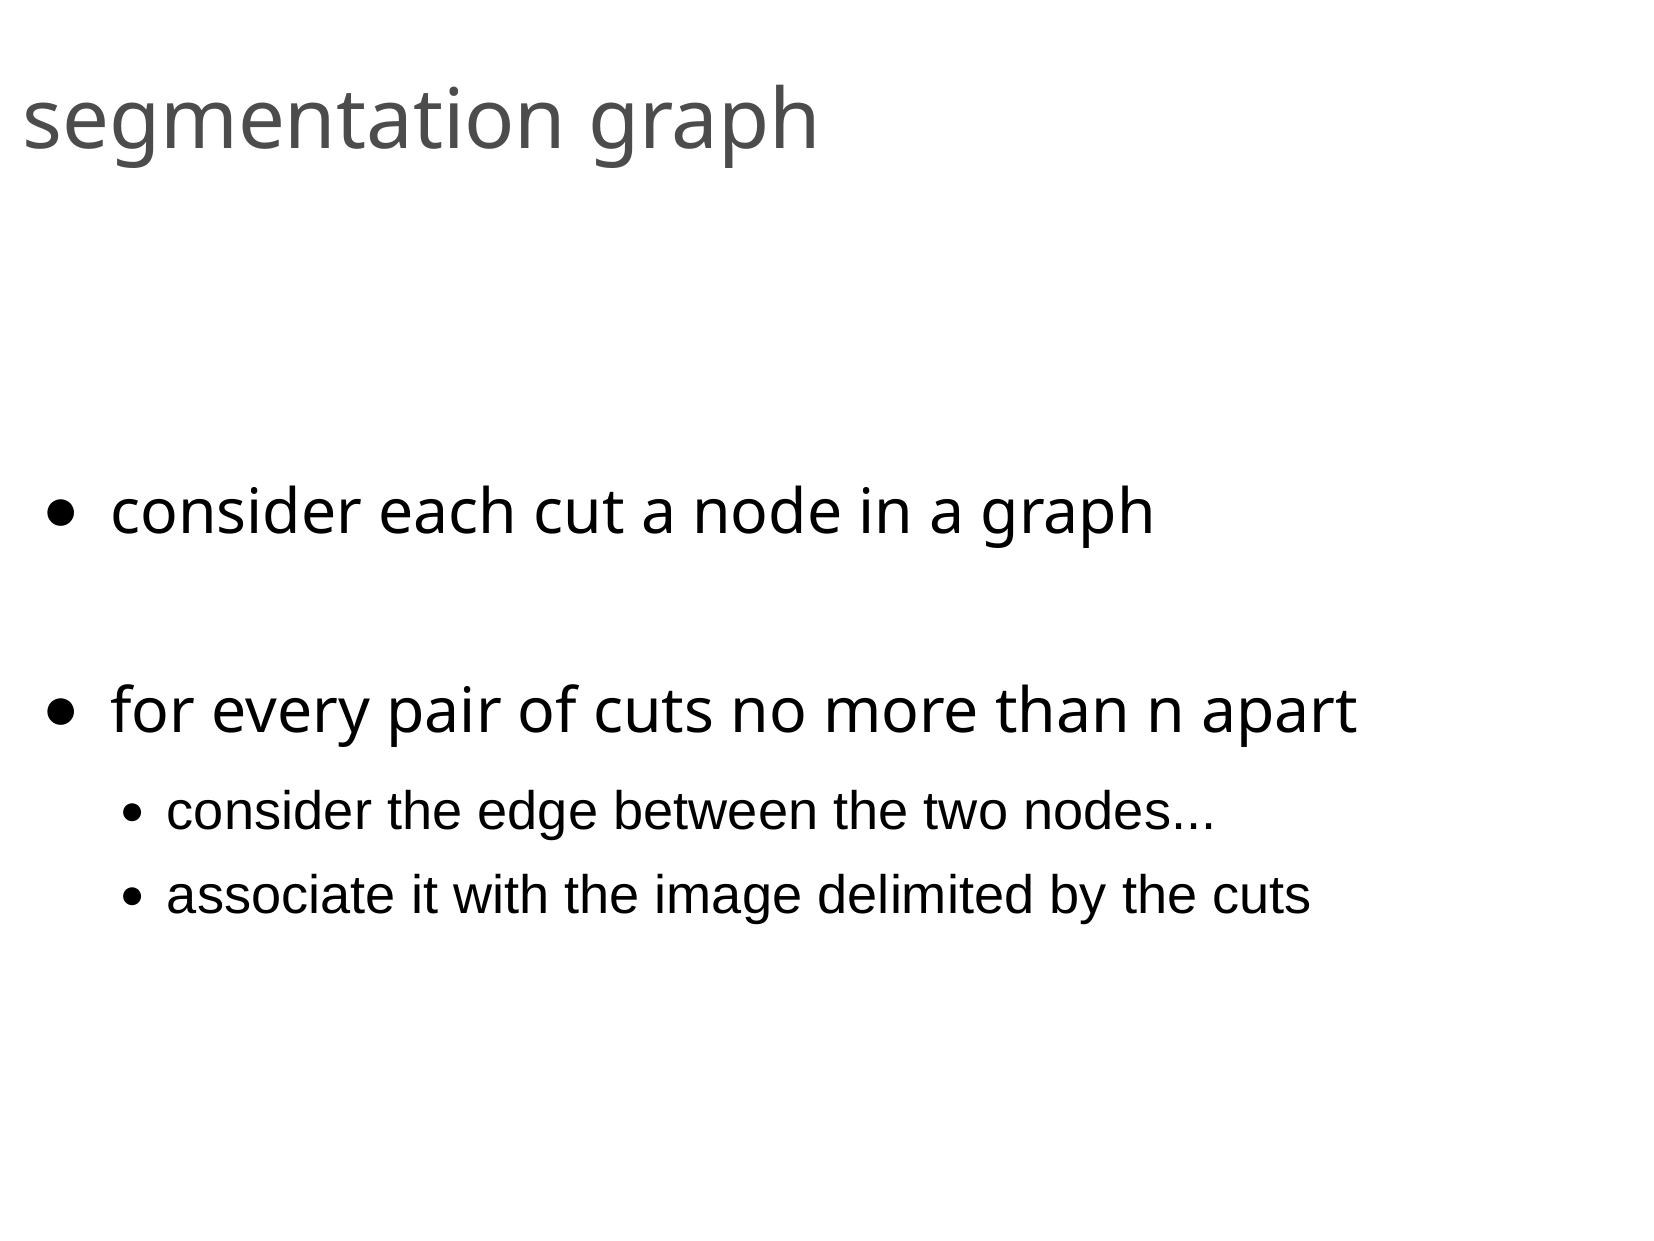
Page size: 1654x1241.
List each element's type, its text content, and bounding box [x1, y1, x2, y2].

list consider each cut a node in a graph for every pair of cuts no more than n apart consider the edge between the two nodes... associate it with the image delimited by the cuts [25, 233, 1654, 1158]
title segmentation graph [22, 19, 1654, 213]
